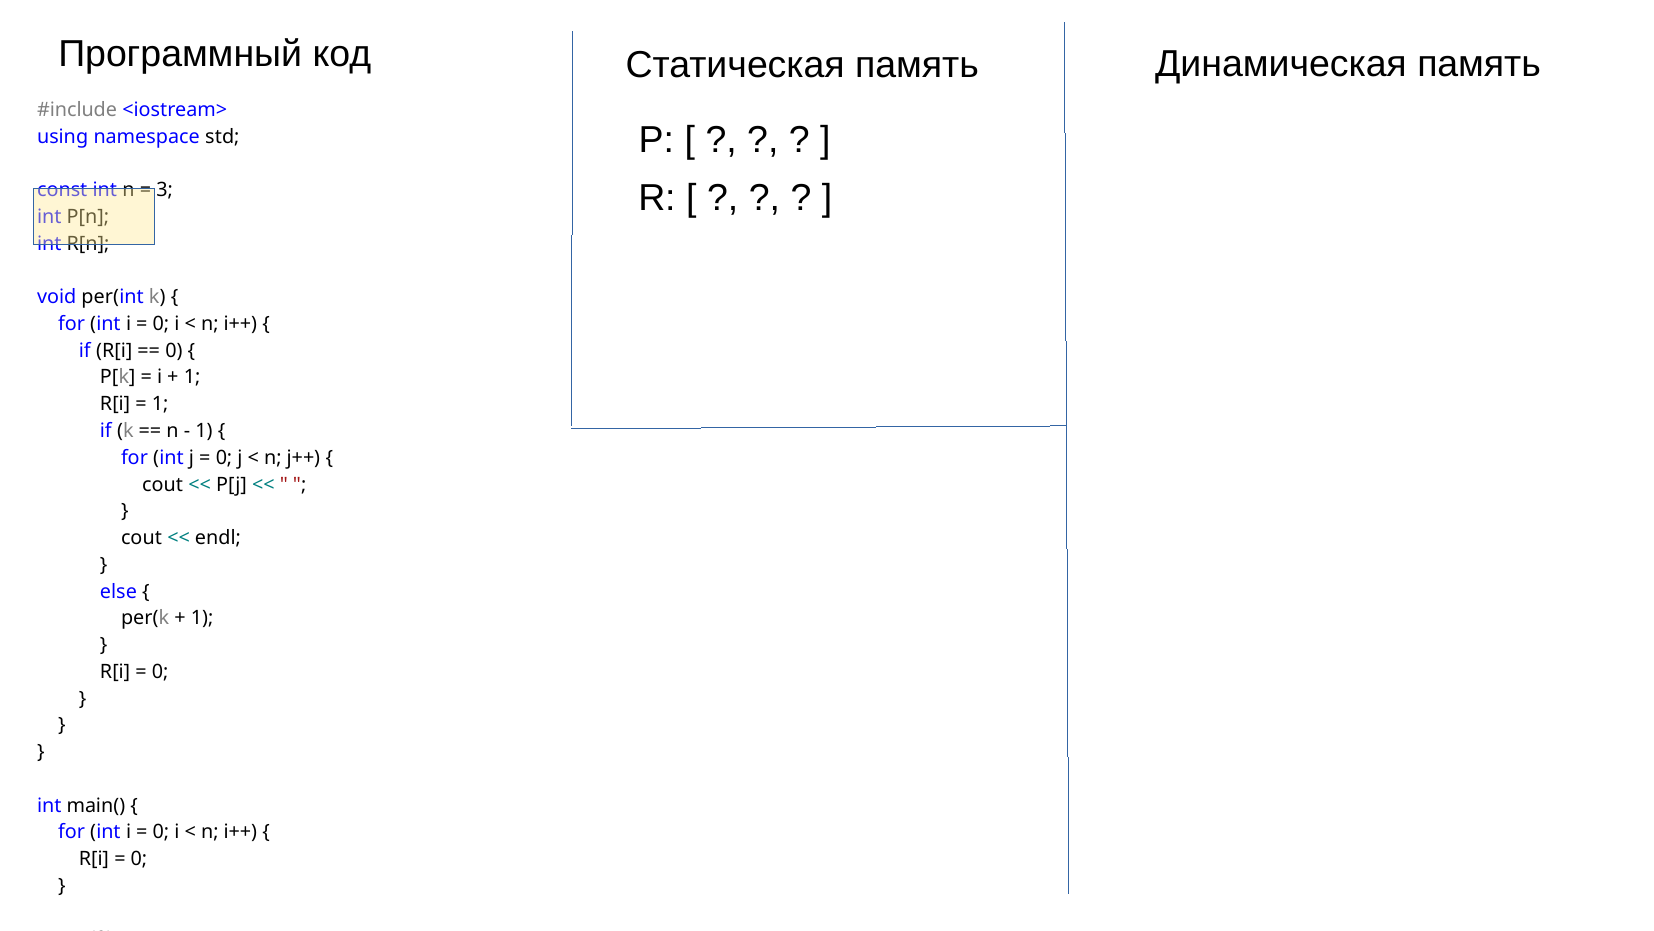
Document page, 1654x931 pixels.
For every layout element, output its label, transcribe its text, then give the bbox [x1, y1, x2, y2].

text_box #include <iostream> using namespace std; const int n = 3; int P[n]; int R[n]; void per(int k) { for (int i = 0; i < n; i++) { if (R[i] == 0) { P[k] = i + 1; R[i] = 1; if (k == n - 1) { for (int j = 0; j < n; j++) { cout << P[j] << " "; } cout << endl; } else { per(k + 1); } R[i] = 0; } } } int main() { for (int i = 0; i < n; i++) { R[i] = 0; } per(0); return 0; } [22, 88, 570, 907]
text_box R: [ ?, ?, ? ] [623, 169, 848, 227]
text_box [33, 188, 155, 245]
text_box Статическая память [610, 35, 995, 93]
text_box Программный код [43, 25, 387, 83]
text_box P: [ ?, ?, ? ] [623, 111, 846, 168]
text_box Динамическая память [1140, 34, 1557, 92]
